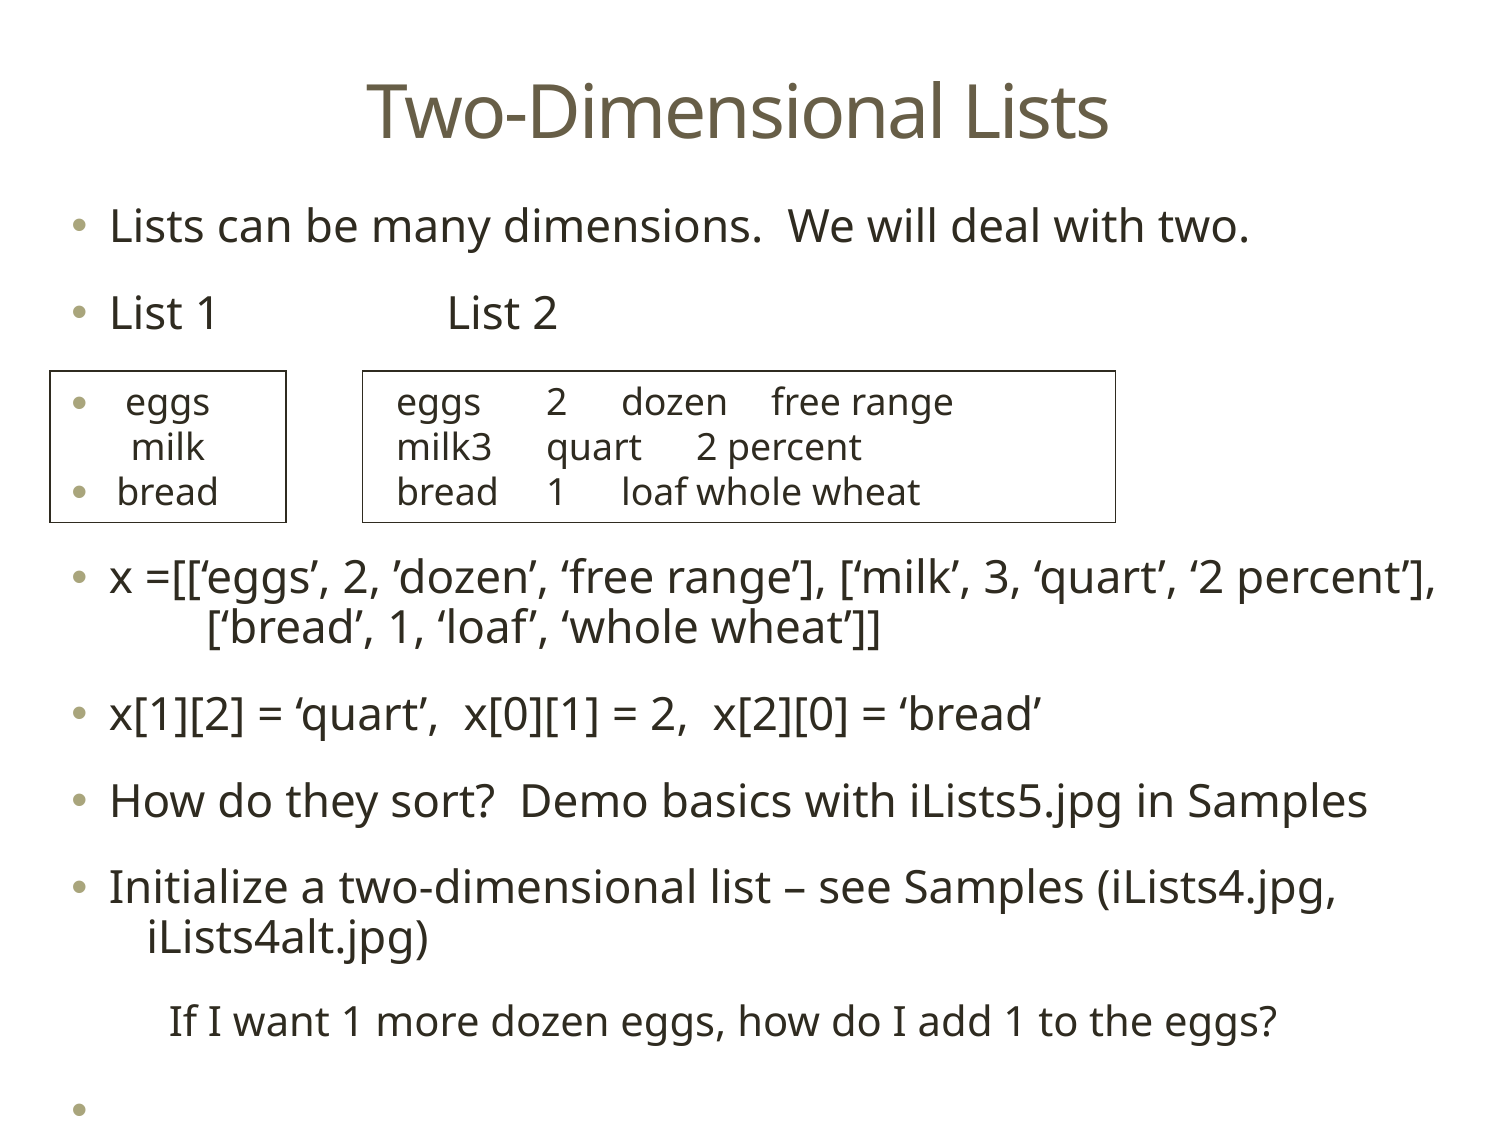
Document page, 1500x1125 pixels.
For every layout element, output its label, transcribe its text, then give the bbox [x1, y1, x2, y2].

list Lists can be many dimensions. We will deal with two. List 1 List 2 x =[[‘eggs’, 2, ’dozen’, ‘free range’], [‘milk’, 3, ‘quart’, ‘2 percent’], [‘bread’, 1, ‘loaf’, ‘whole wheat’]] x[1][2] = ‘quart’, x[0][1] = 2, x[2][0] = ‘bread’ How do they sort? Demo basics with iLists5.jpg in Samples Initialize a two-dimensional list – see Samples (iLists4.jpg, iLists4alt.jpg) If I want 1 more dozen eggs, how do I add 1 to the eggs? [18, 195, 1460, 1098]
text_box eggs 2 dozen free range milk 3 quart 2 percent bread 1 loaf whole wheat [362, 370, 1116, 523]
title Two-Dimensional Lists [18, 45, 1460, 172]
text_box eggs milk bread [49, 370, 286, 523]
